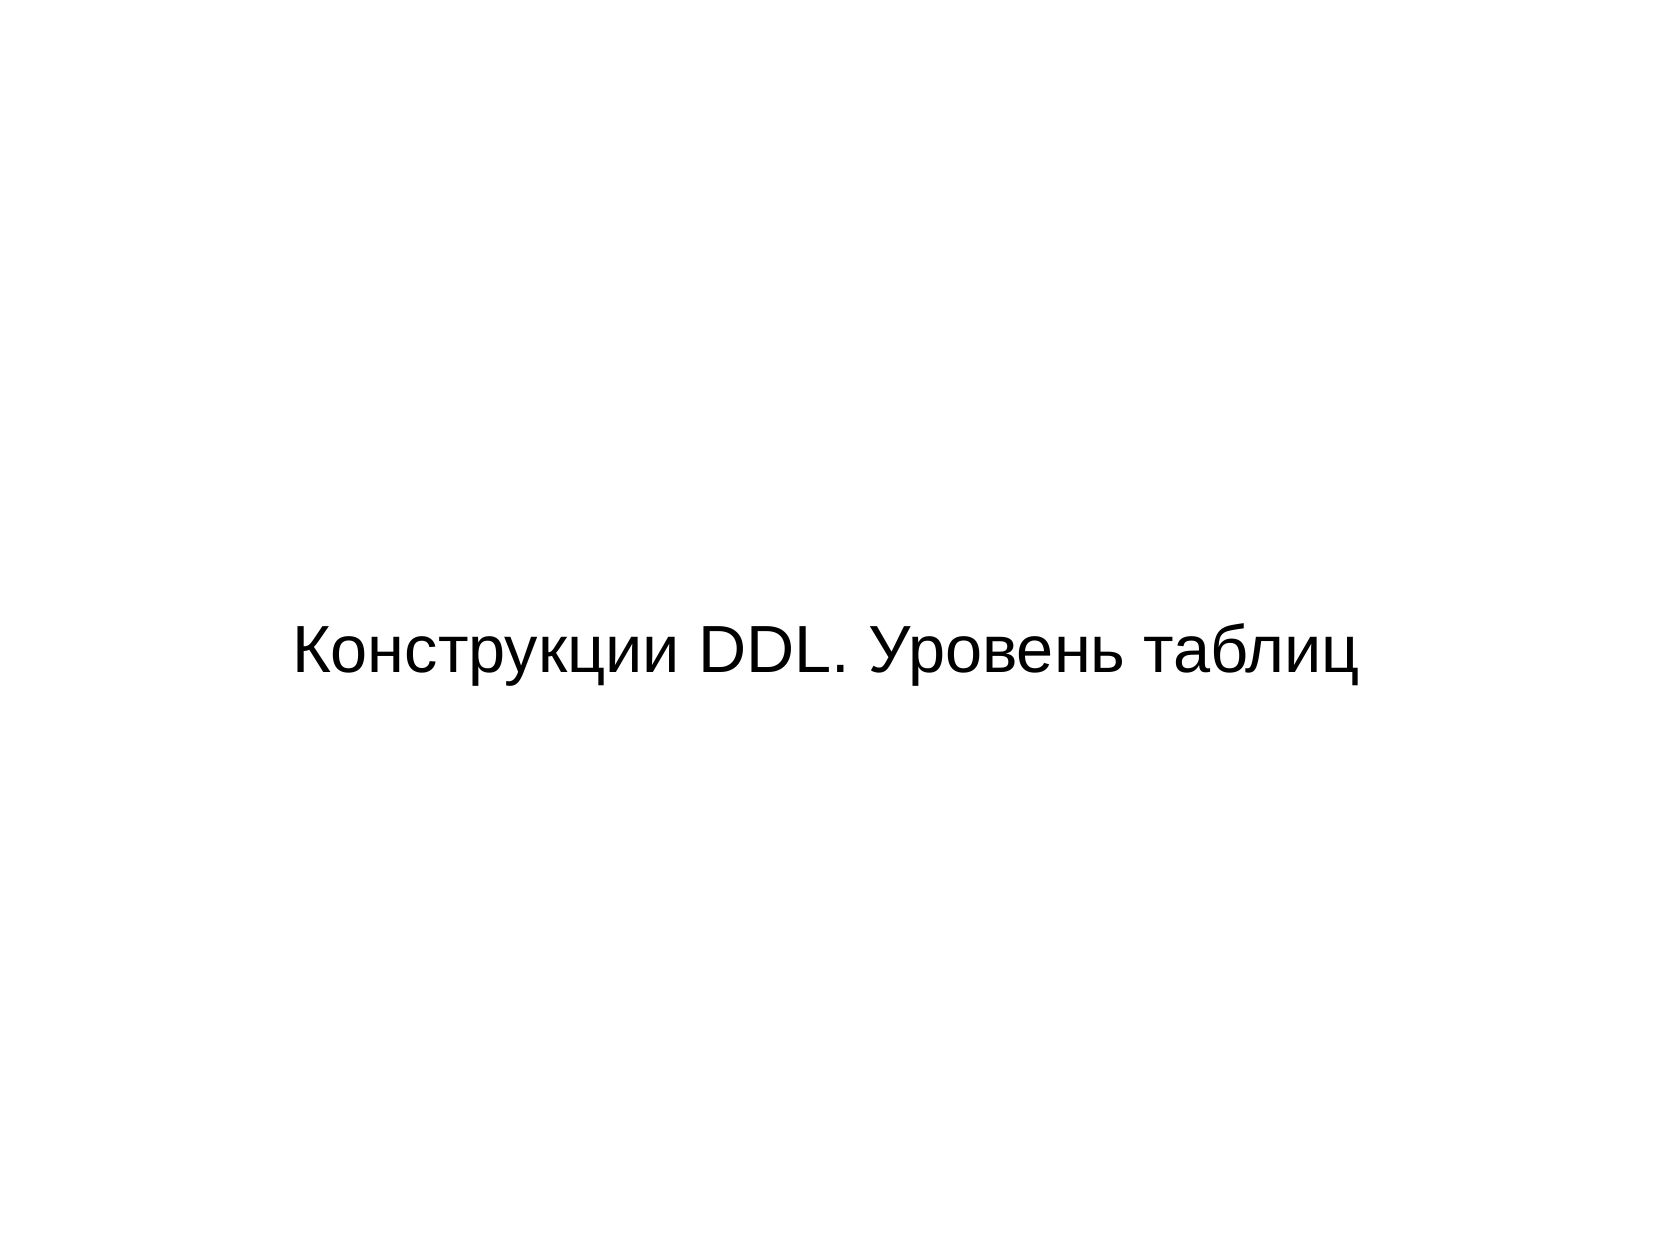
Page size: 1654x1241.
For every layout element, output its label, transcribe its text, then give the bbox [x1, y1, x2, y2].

subtitle Конструкции DDL. Уровень таблиц [82, 290, 1571, 1010]
